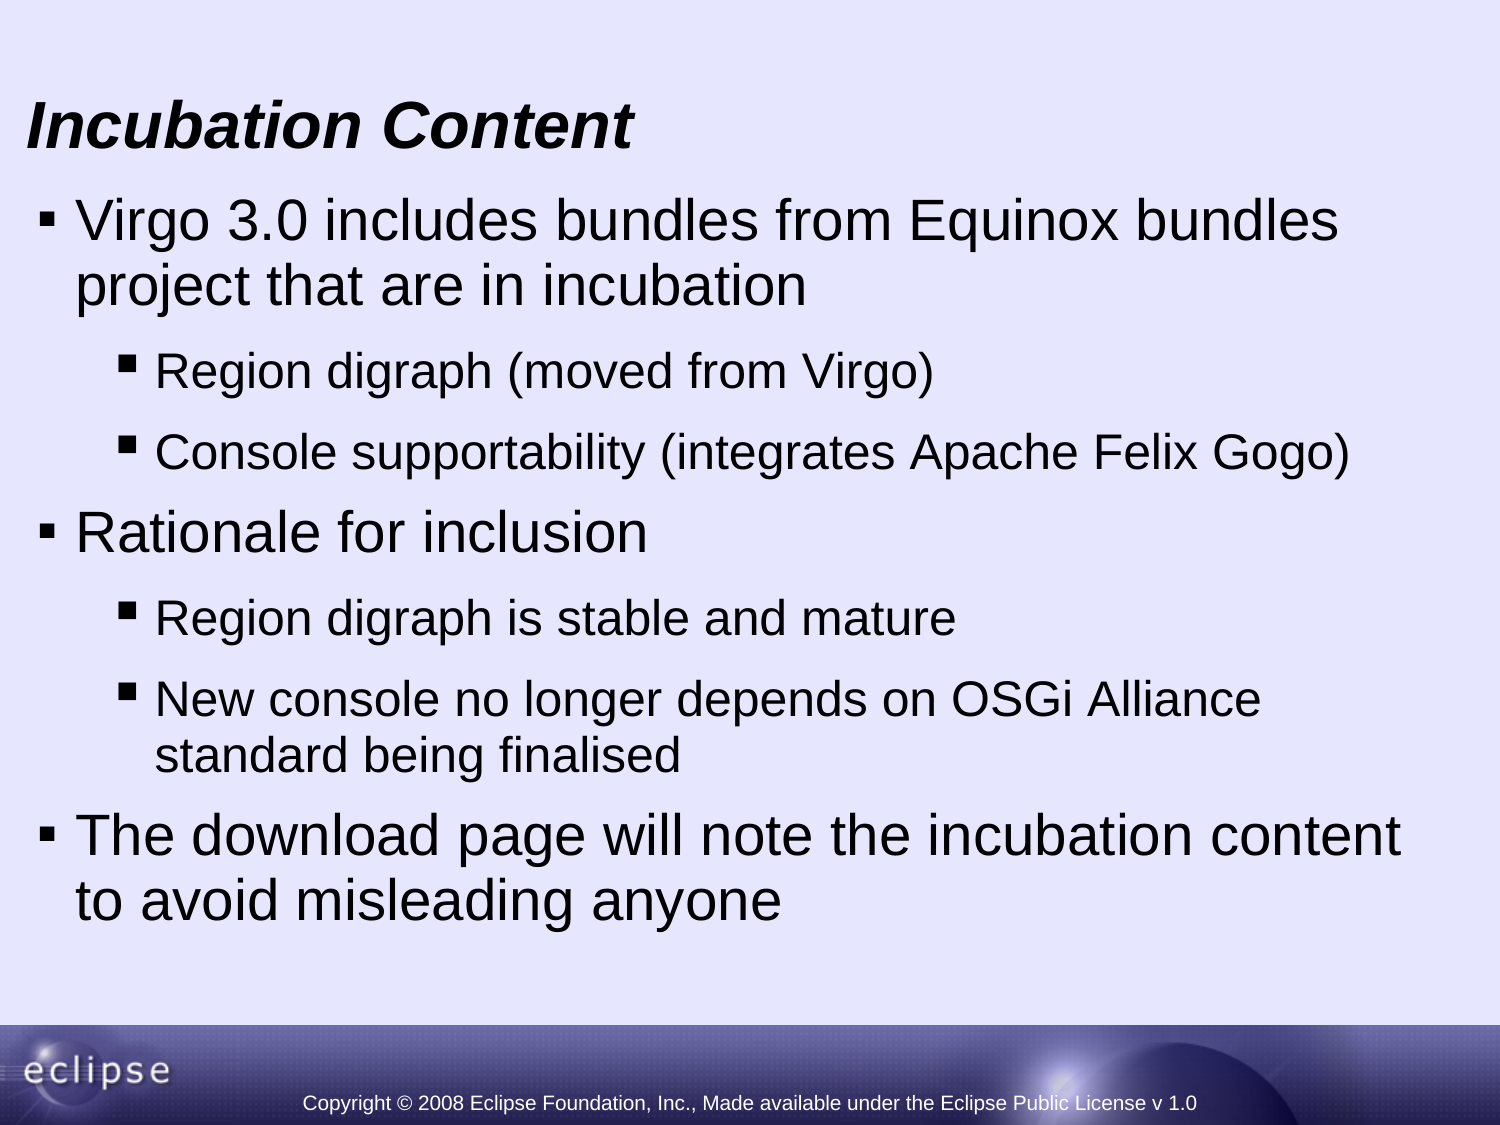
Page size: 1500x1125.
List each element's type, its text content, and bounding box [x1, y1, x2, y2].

picture [0, 1025, 1500, 1125]
list Virgo 3.0 includes bundles from Equinox bundles project that are in incubation Region digraph (moved from Virgo) Console supportability (integrates Apache Felix Gogo) Rationale for inclusion Region digraph is stable and mature New console no longer depends on OSGi Alliance standard being finalised The download page will note the incubation content to avoid misleading anyone [37, 187, 1463, 1021]
title Incubation Content [26, 84, 1474, 172]
